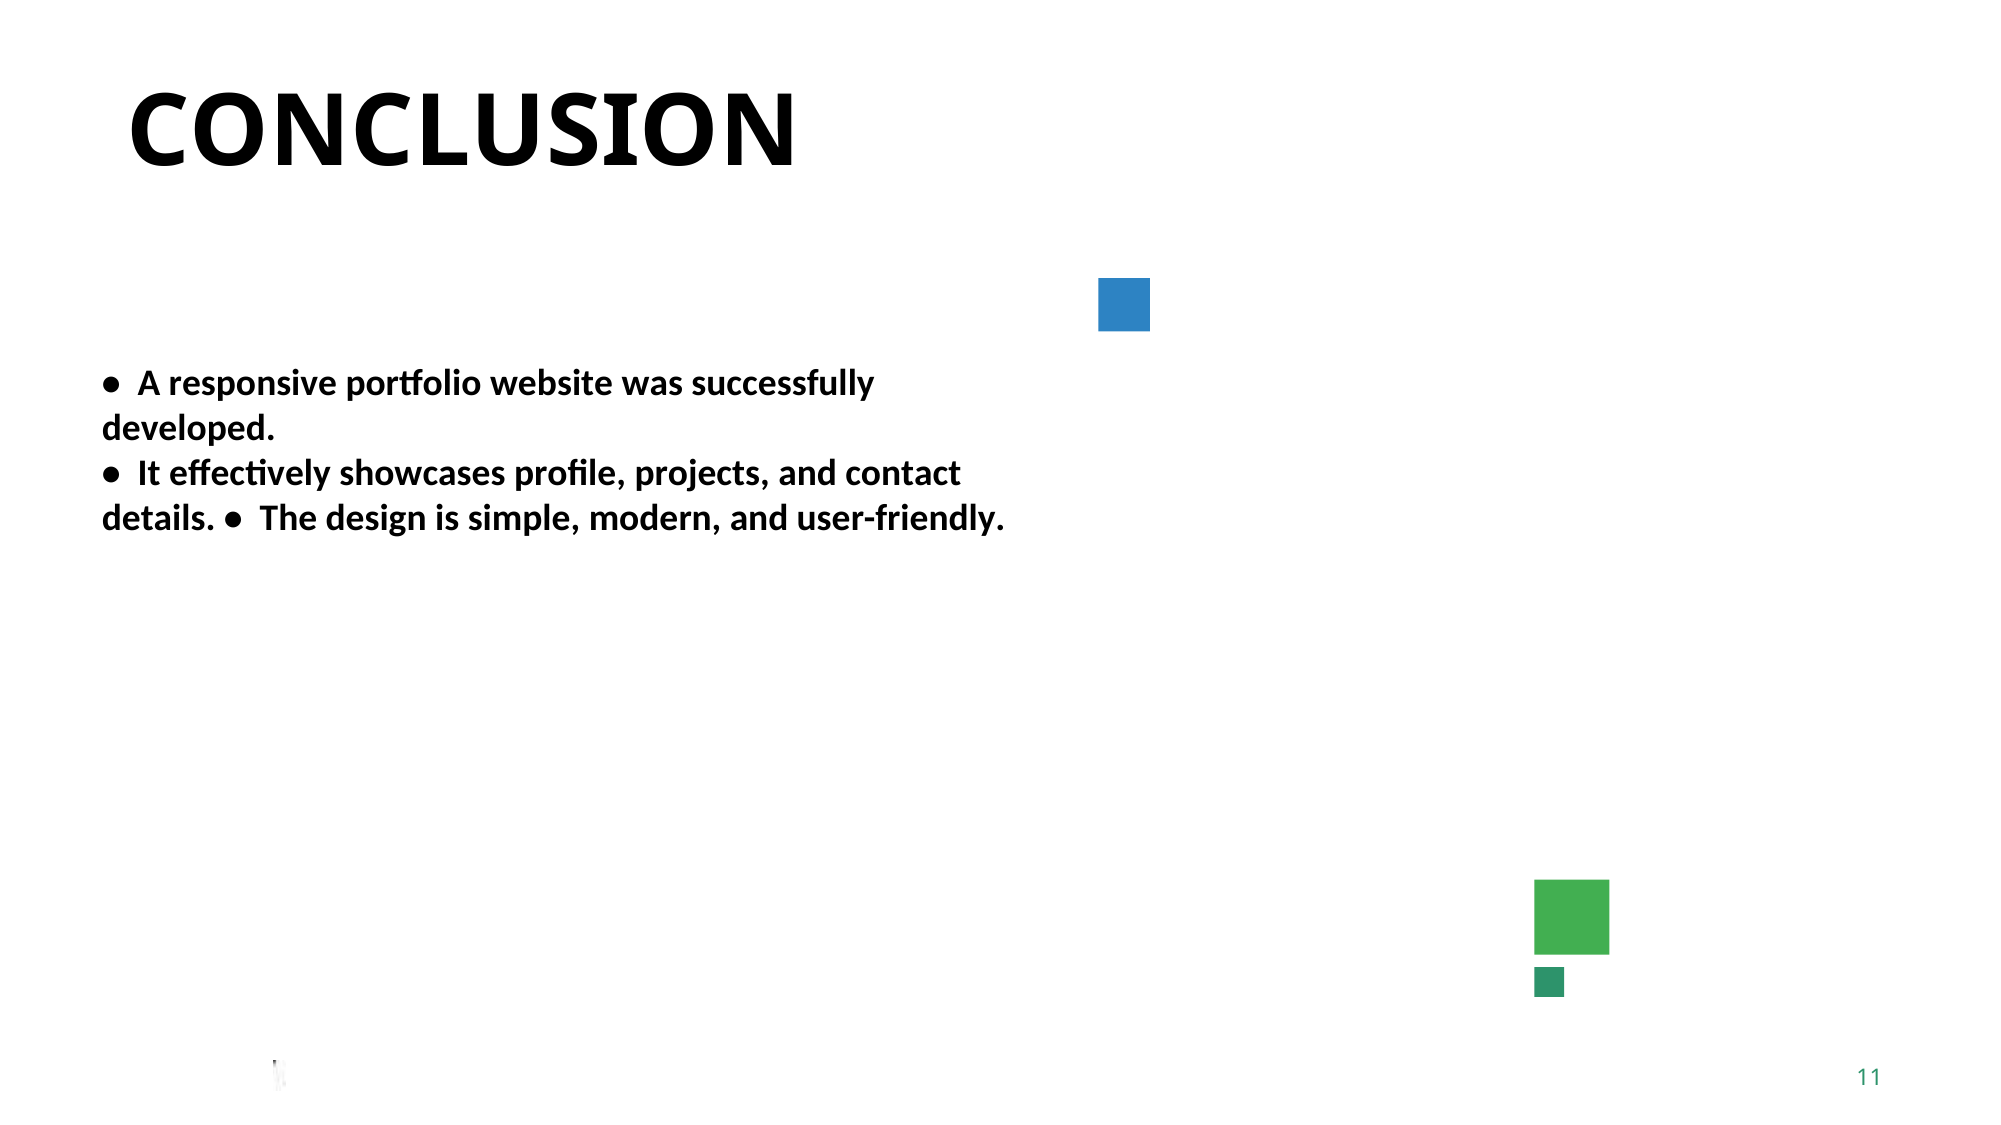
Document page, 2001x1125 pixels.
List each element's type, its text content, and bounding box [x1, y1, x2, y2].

text_box 11 [1849, 1061, 1888, 1094]
picture [273, 1060, 286, 1091]
text_box [1534, 879, 1610, 955]
text_box [1098, 278, 1150, 332]
text_box [1534, 967, 1565, 997]
title CONCLUSION [123, 63, 1877, 188]
list • A responsive portfolio website was successfully developed. • It effectively showcases profile, projects, and contact details. • The design is simple, modern, and user-friendly. [101, 358, 1034, 891]
